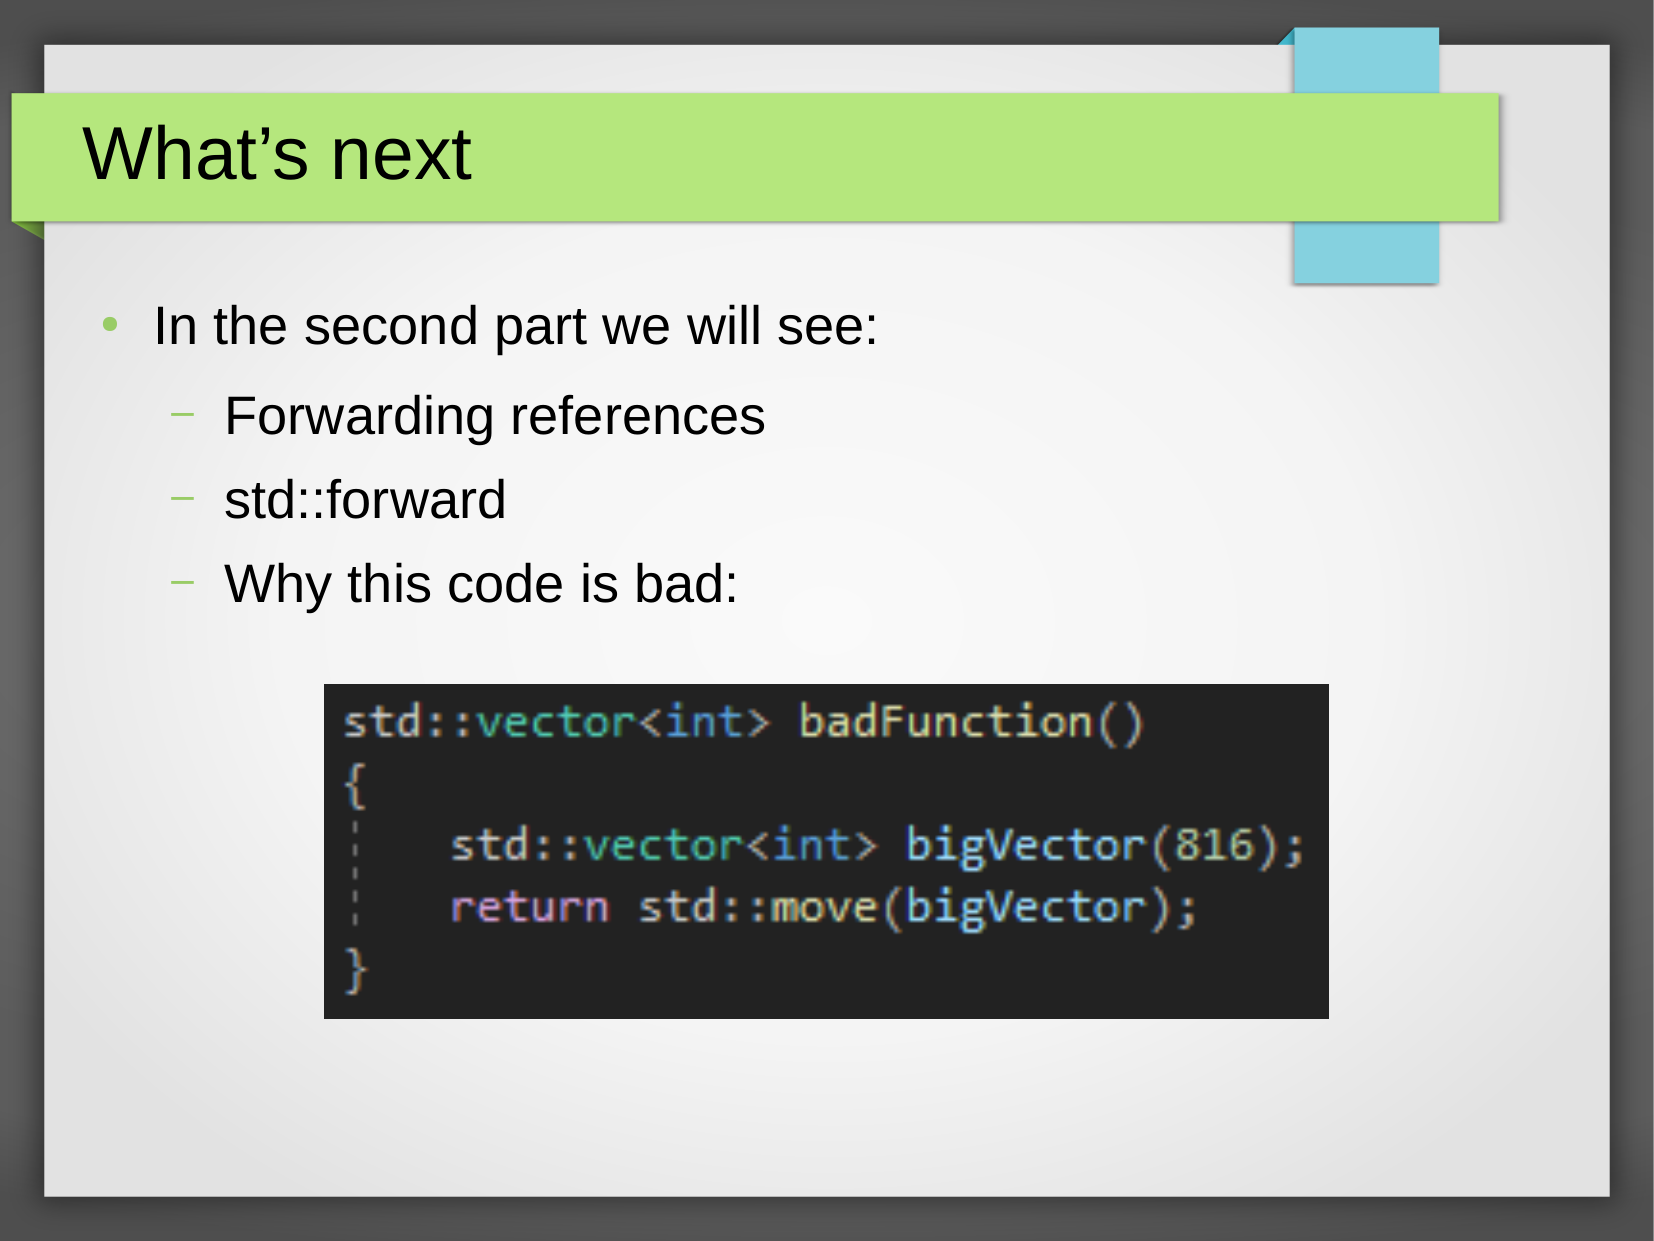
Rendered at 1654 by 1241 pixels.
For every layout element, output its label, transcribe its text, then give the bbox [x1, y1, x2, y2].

picture [0, 0, 1654, 1241]
title What’s next [82, 94, 1264, 213]
list In the second part we will see: Forwarding references std::forward Why this code is bad: [82, 295, 1571, 1015]
